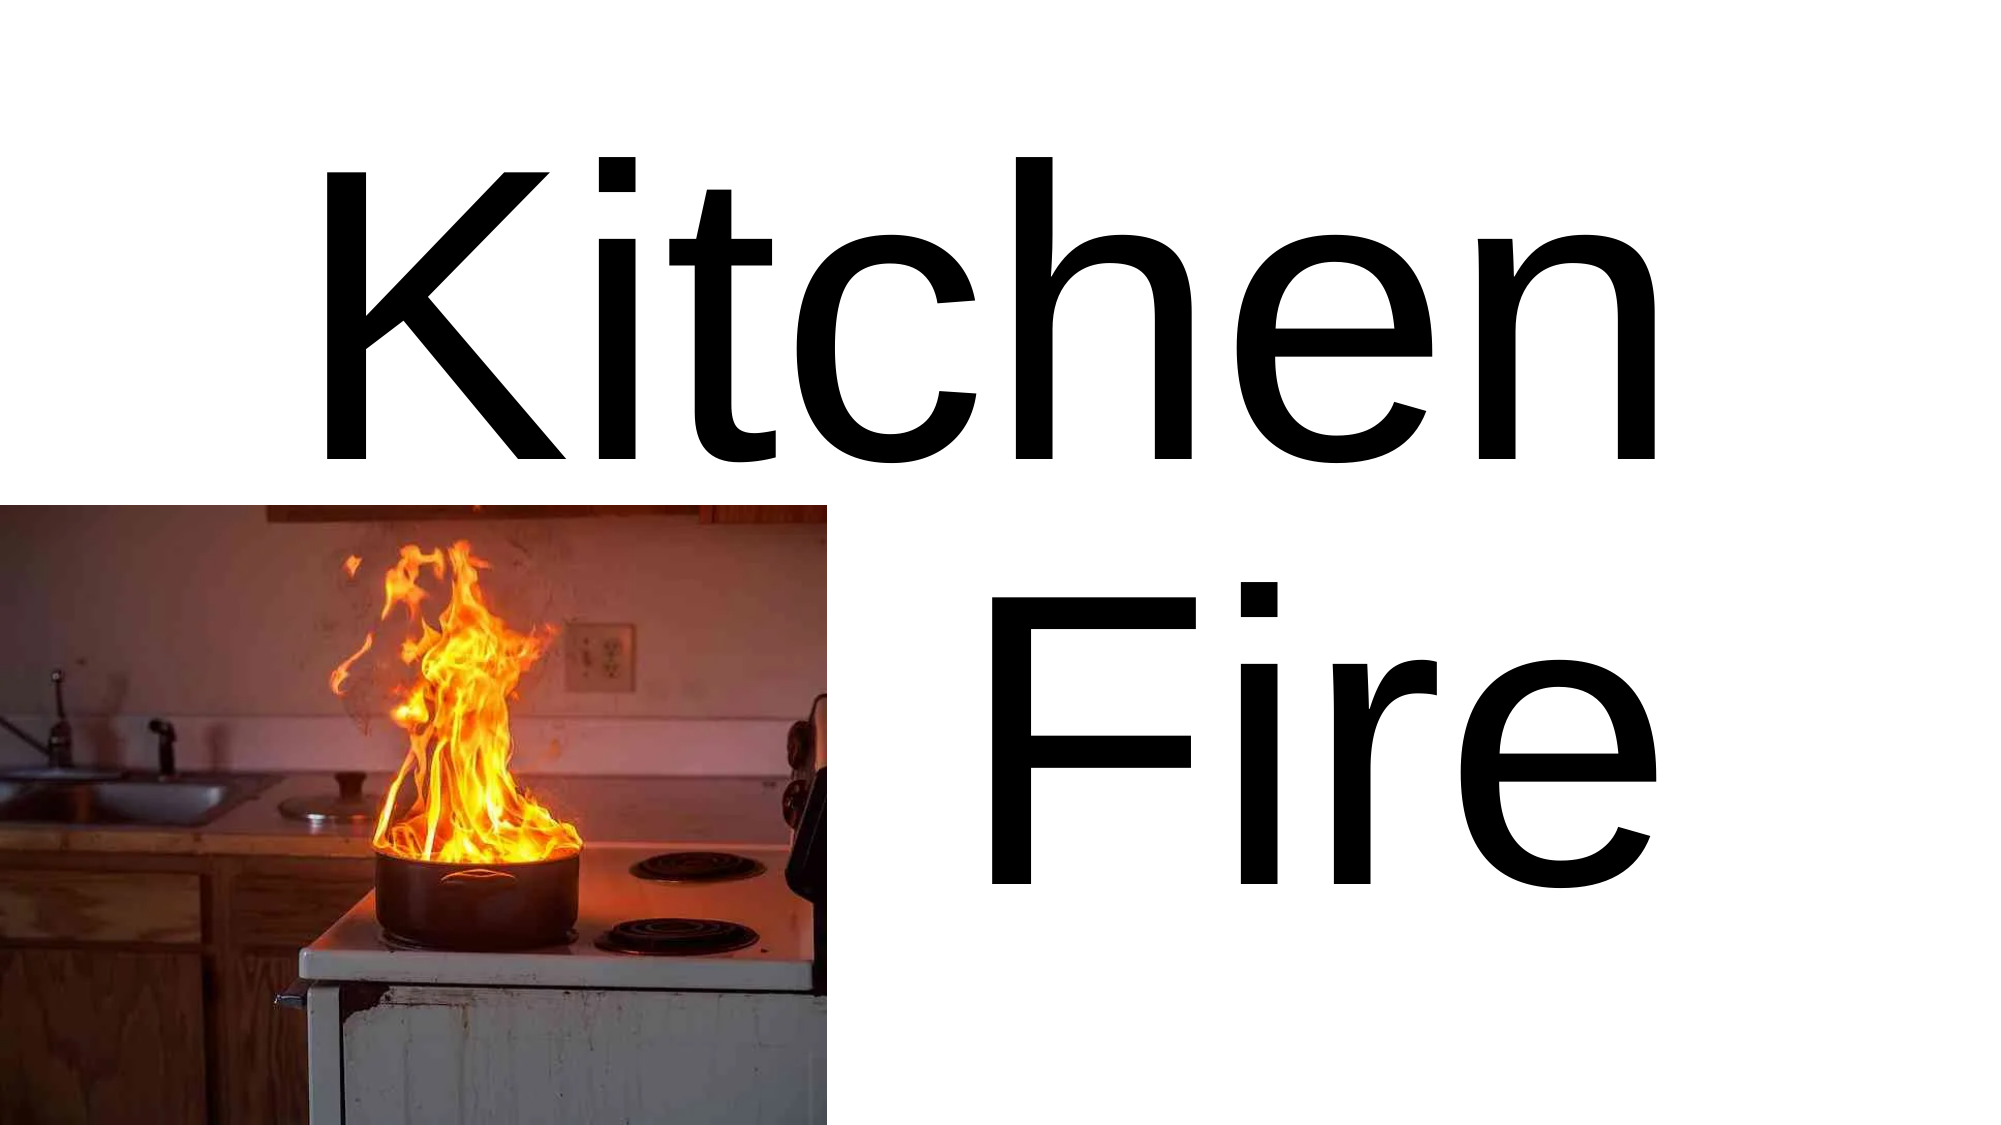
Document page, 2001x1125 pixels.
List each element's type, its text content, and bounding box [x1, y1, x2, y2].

picture [0, 505, 827, 1125]
text_box Kitchen [278, 35, 1969, 551]
title Fire [827, 551, 1692, 982]
